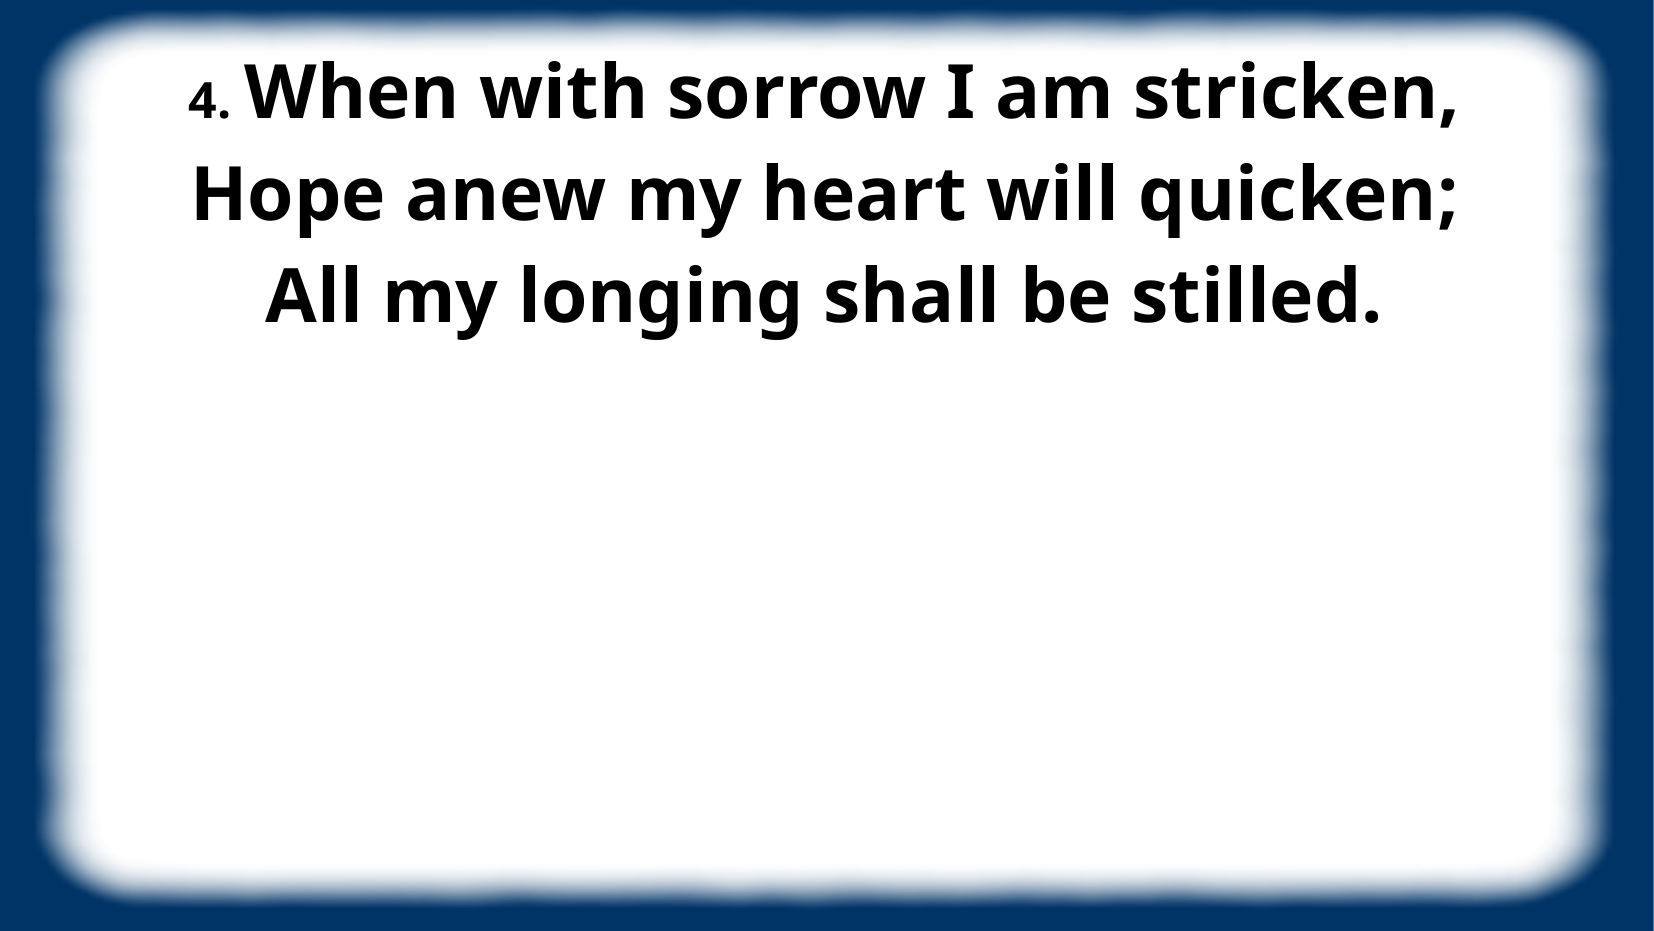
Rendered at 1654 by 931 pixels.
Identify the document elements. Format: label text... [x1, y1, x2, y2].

text_box 4. When with sorrow I am stricken, Hope anew my heart will quicken; All my longing shall be stilled. [105, 30, 1546, 346]
picture [0, 0, 1654, 931]
